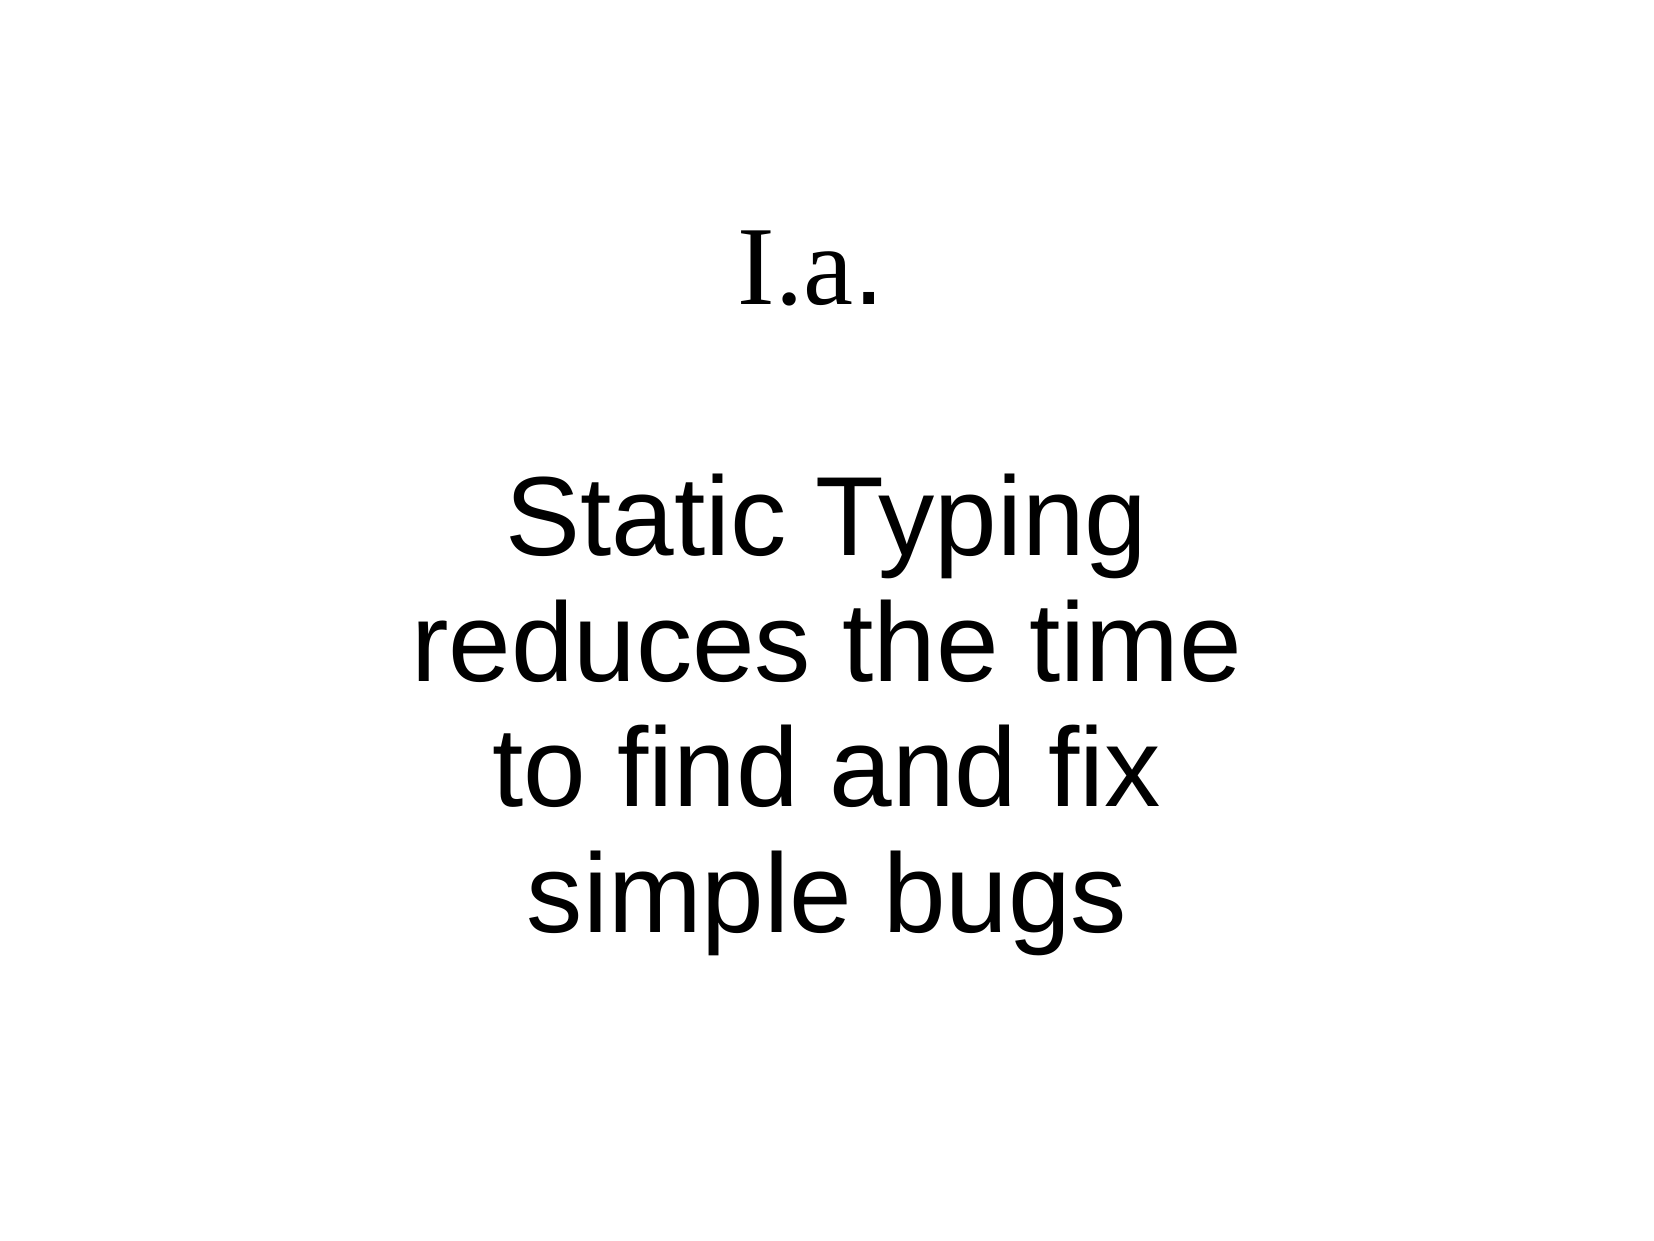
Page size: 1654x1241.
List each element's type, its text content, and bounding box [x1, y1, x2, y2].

subtitle I.a. Static Typing reduces the time to find and fix simple bugs [82, 49, 1571, 1109]
